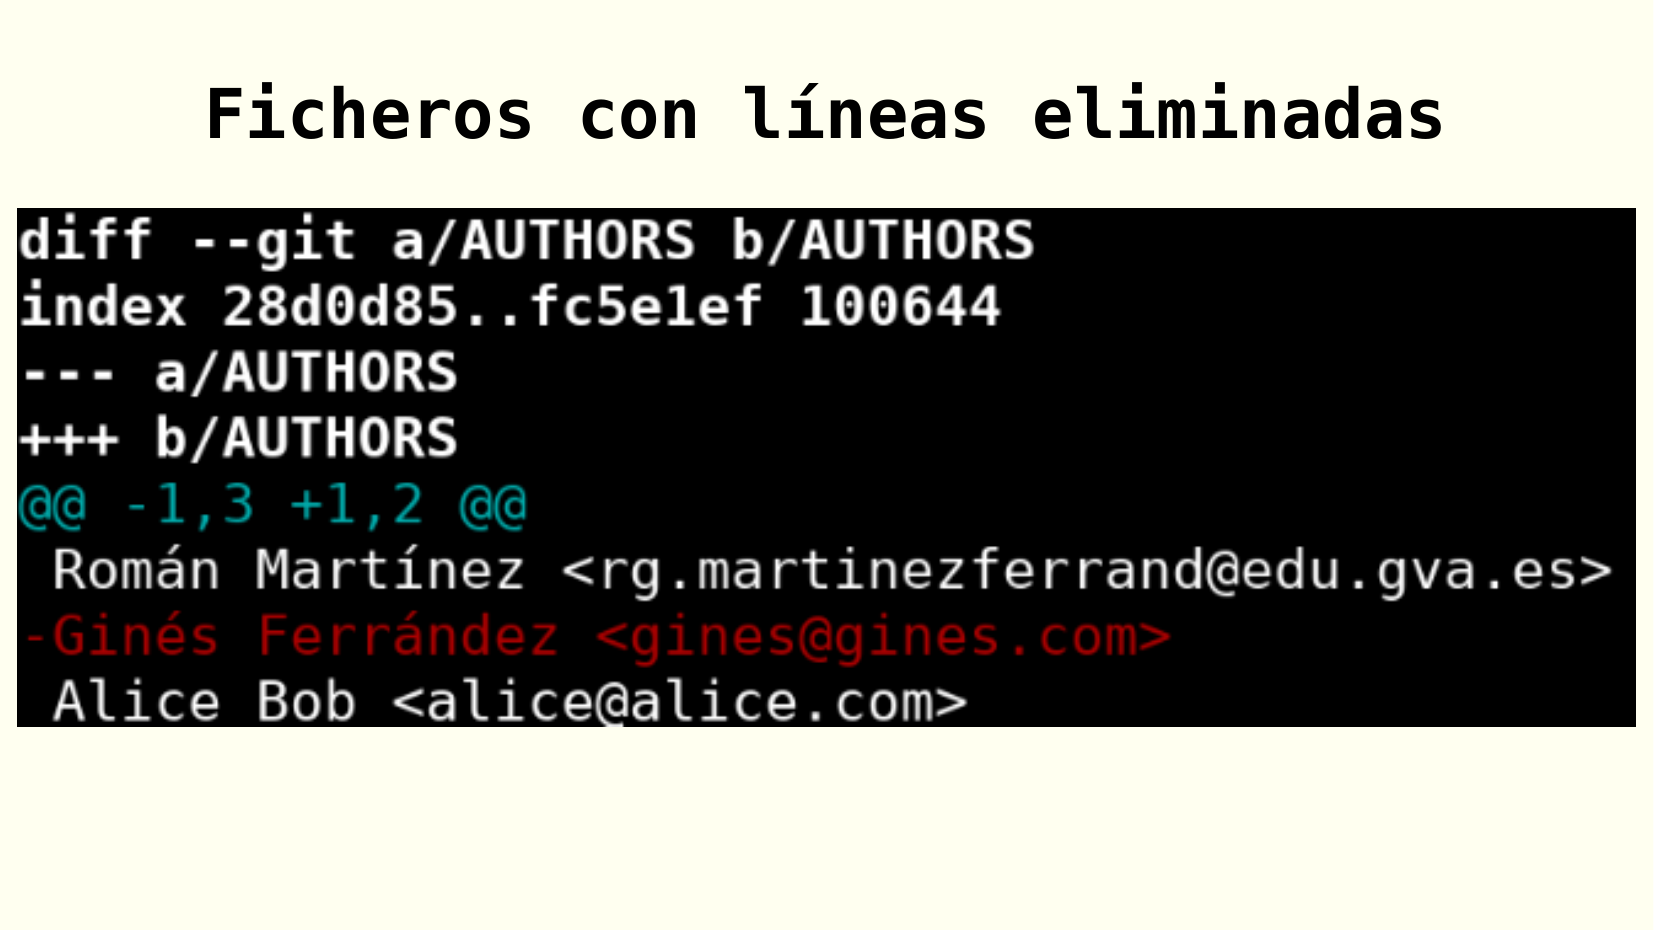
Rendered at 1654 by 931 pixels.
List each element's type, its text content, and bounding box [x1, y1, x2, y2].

title Ficheros con líneas eliminadas [82, 37, 1571, 193]
picture [17, 208, 1636, 727]
